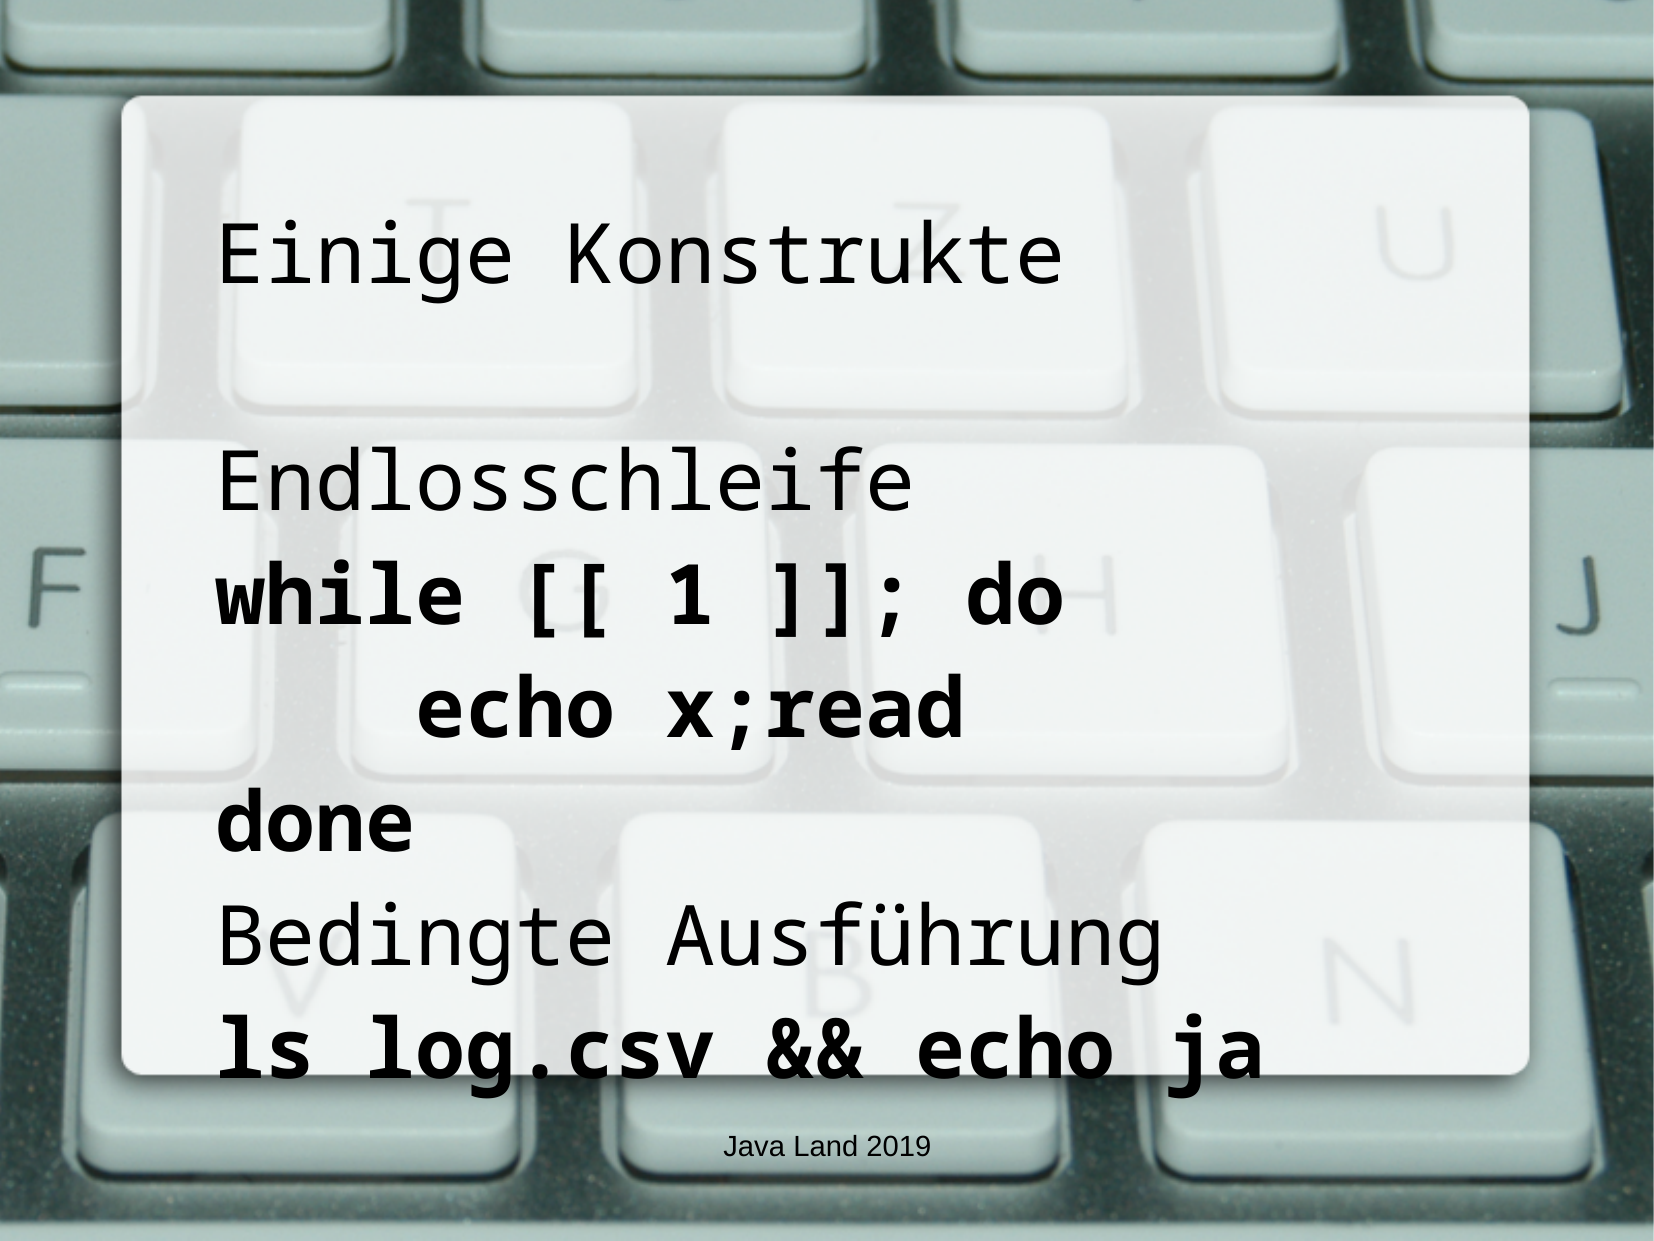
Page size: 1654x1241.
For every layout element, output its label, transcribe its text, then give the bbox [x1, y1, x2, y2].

title [280, 170, 1436, 934]
text_box Einige Konstrukte Endlosschleife while [[ 1 ]]; do echo x;read done Bedingte Ausführung ls log.csv && echo ja [215, 194, 1426, 974]
picture [0, 0, 1654, 1241]
